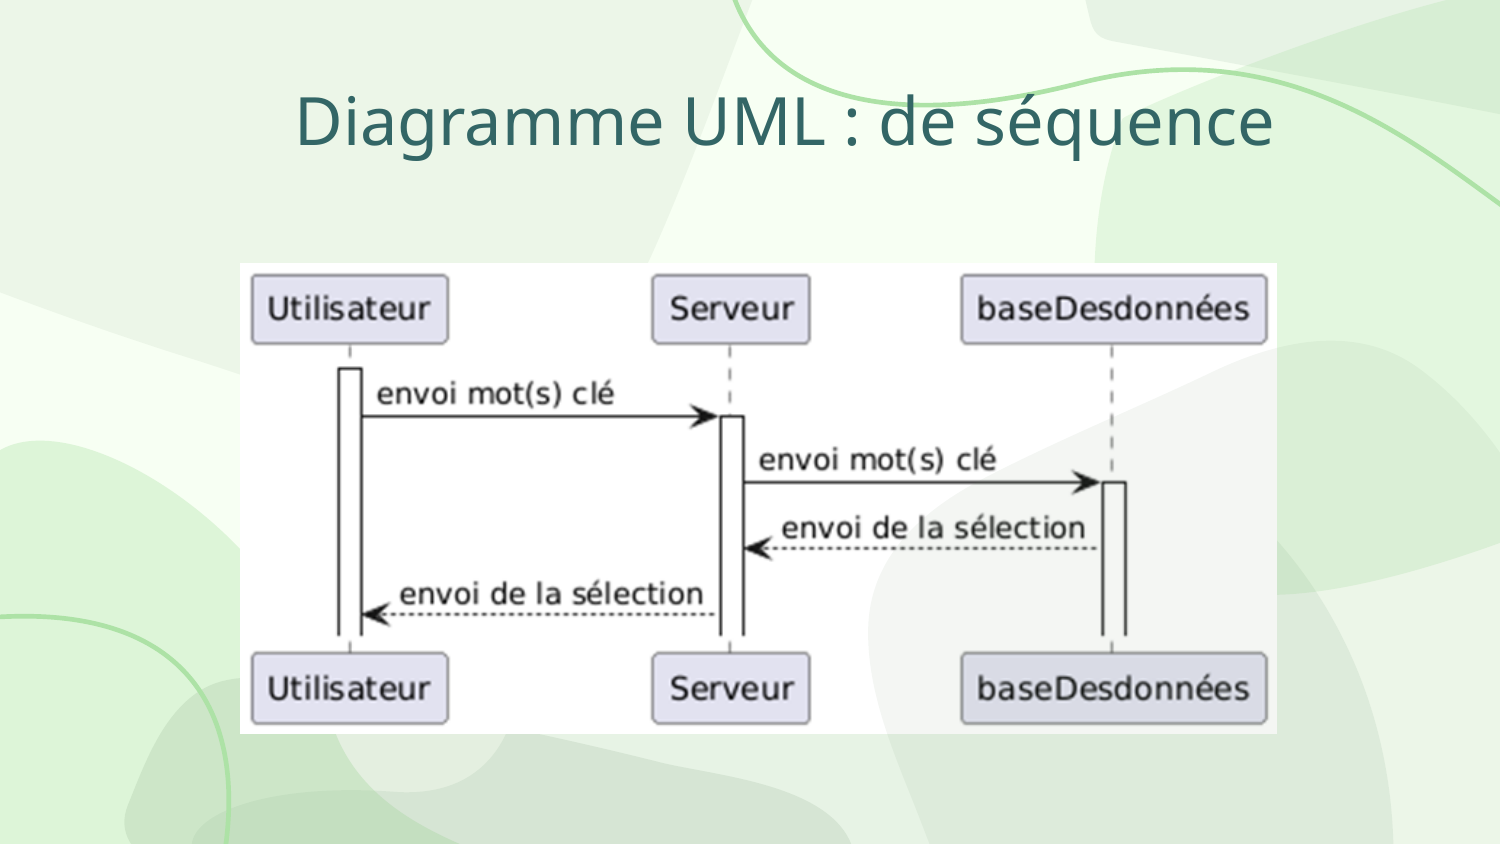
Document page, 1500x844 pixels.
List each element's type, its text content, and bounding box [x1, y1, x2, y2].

text_box [868, 340, 1500, 844]
picture [240, 263, 1277, 734]
title Diagramme UML : de séquence [153, 71, 1418, 166]
